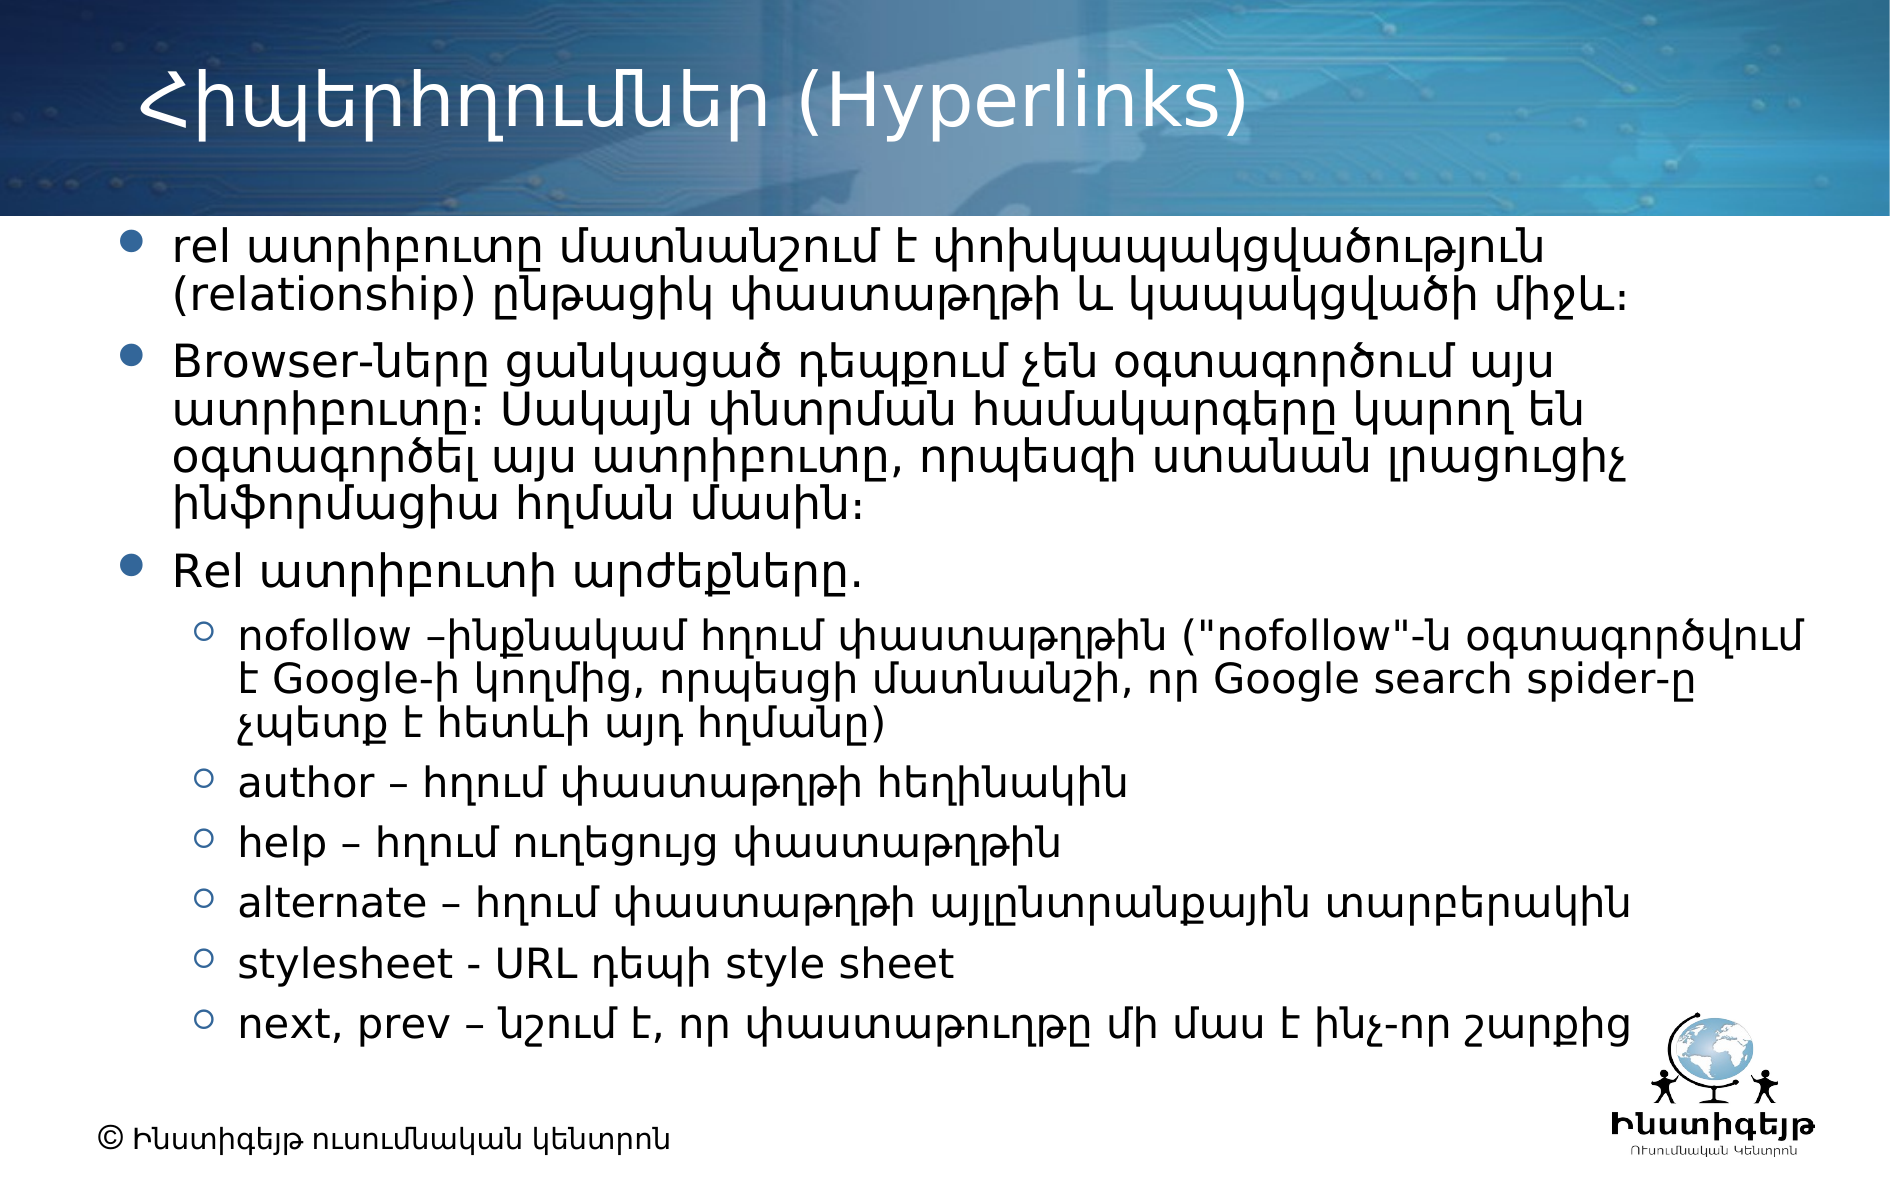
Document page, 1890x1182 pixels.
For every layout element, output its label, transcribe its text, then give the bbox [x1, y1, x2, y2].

picture [1612, 1012, 1815, 1157]
text_box Հիպերհղումներ (Hyperlinks) [1243, 94, 1801, 98]
text_box Tag-եր մեջբերումների (Citations, Quotations) և սահմանումների (Definition) համար [1244, 98, 1801, 108]
picture [1612, 1035, 1624, 1044]
picture [0, 0, 1890, 216]
picture [1612, 1018, 1624, 1035]
list rel ատրիբուտը մատնանշում է փոխկապակցվածություն (relationship) ընթացիկ փաստաթղթի և կապակցվածի միջև։ Browser-ները ցանկացած դեպքում չեն օգտագործում այս ատրիբուտը։ Սակայն փնտրման համակարգերը կարող են օգտագործել այս ատրիբուտը, որպեսզի ստանան լրացուցիչ ինֆորմացիա հղման մասին։ Rel ատրիբուտի արժեքները․ nofollow –ինքնակամ հղում փաստաթղթին ("nofollow"-ն օգտագործվում է Google-ի կողմից, որպեսցի մատնանշի, որ Google search spider-ը չպետք է հետևի այդ հղմանը) author – հղում փաստաթղթի հեղինակին help – հղում ուղեցույց փաստաթղթին alternate – հղում փաստաթղթի այլընտրանքային տարբերակին stylesheet - URL դեպի style sheet next, prev – նշում է, որ փաստաթուղթը մի մաս է ինչ-որ շարքից [116, 224, 1806, 253]
text_box Հիպերհղումներ (Hyperlinks) [138, 76, 1801, 80]
